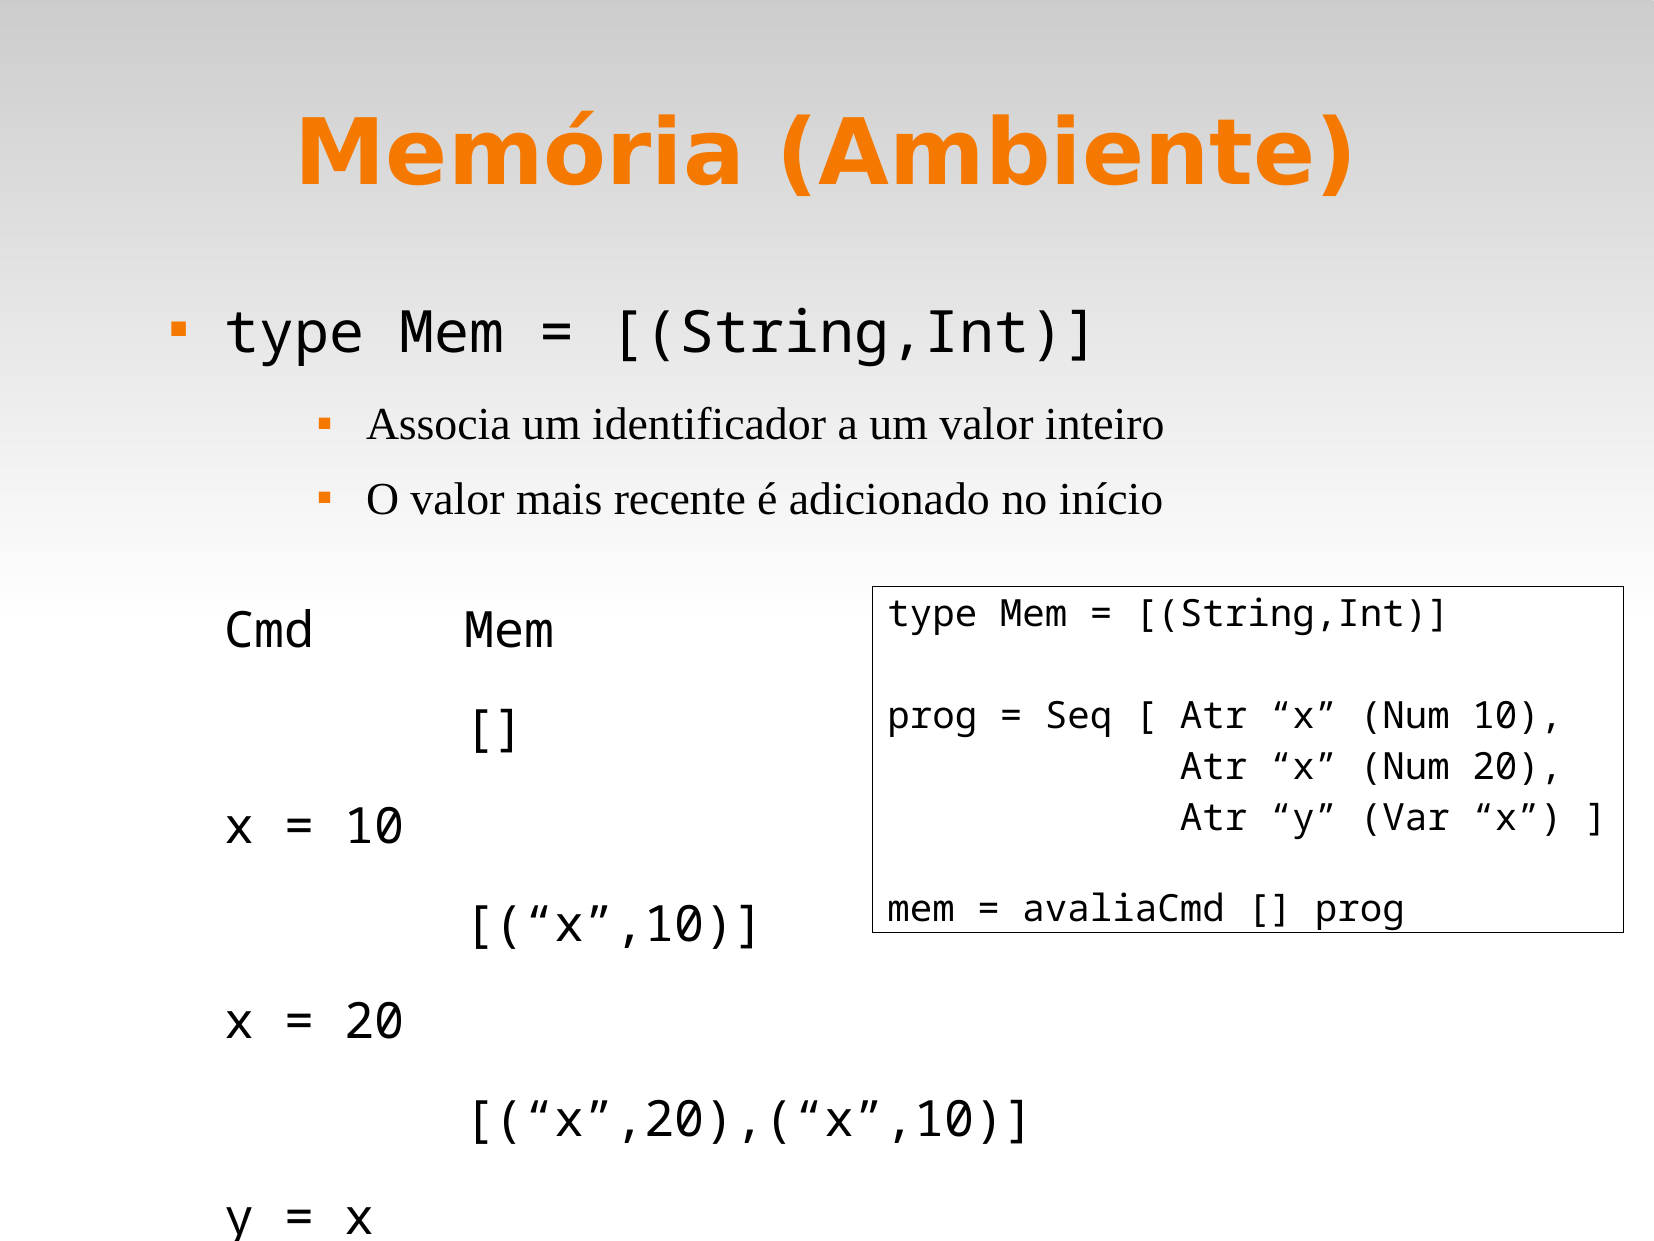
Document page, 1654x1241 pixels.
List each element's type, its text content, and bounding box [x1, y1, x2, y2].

text_box type Mem = [(String,Int)] prog = Seq [ Atr “x” (Num 10), Atr “x” (Num 20), Atr “y” (Var “x”) ] mem = avaliaCmd [] prog [872, 607, 1624, 912]
list type Mem = [(String,Int)] Associa um identificador a um valor inteiro O valor mais recente é adicionado no início Cmd Mem [] x = 10 [(“x”,10)] x = 20 [(“x”,20),(“x”,10)] y = x [(“y”,20),(“x”,20),(“x”,10)] [82, 290, 1571, 1206]
title Memória (Ambiente) [82, 49, 1571, 257]
